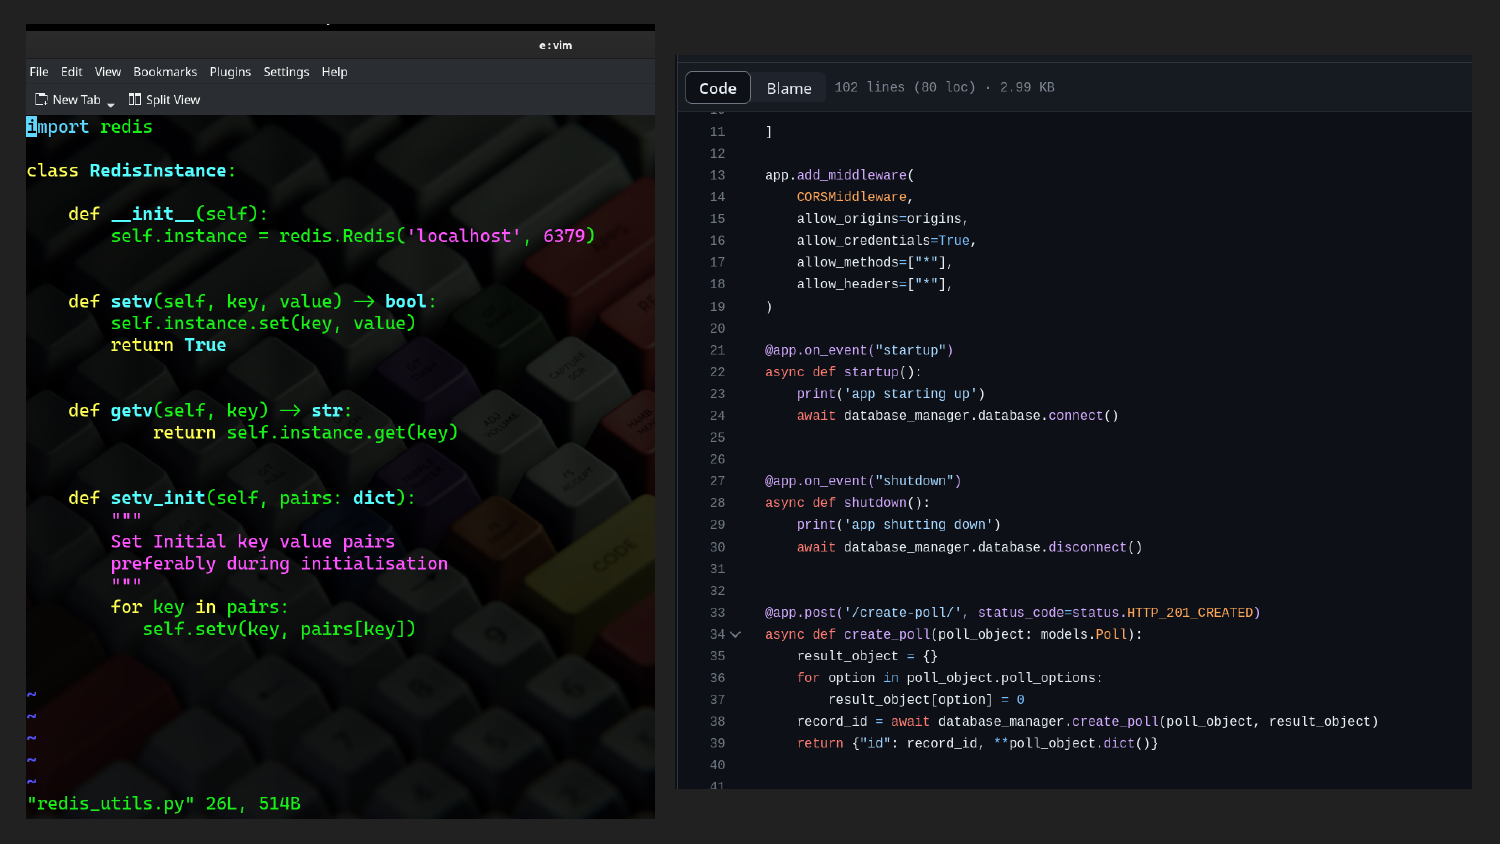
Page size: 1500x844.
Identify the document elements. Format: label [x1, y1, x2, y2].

picture [26, 24, 655, 819]
picture [675, 55, 1472, 789]
